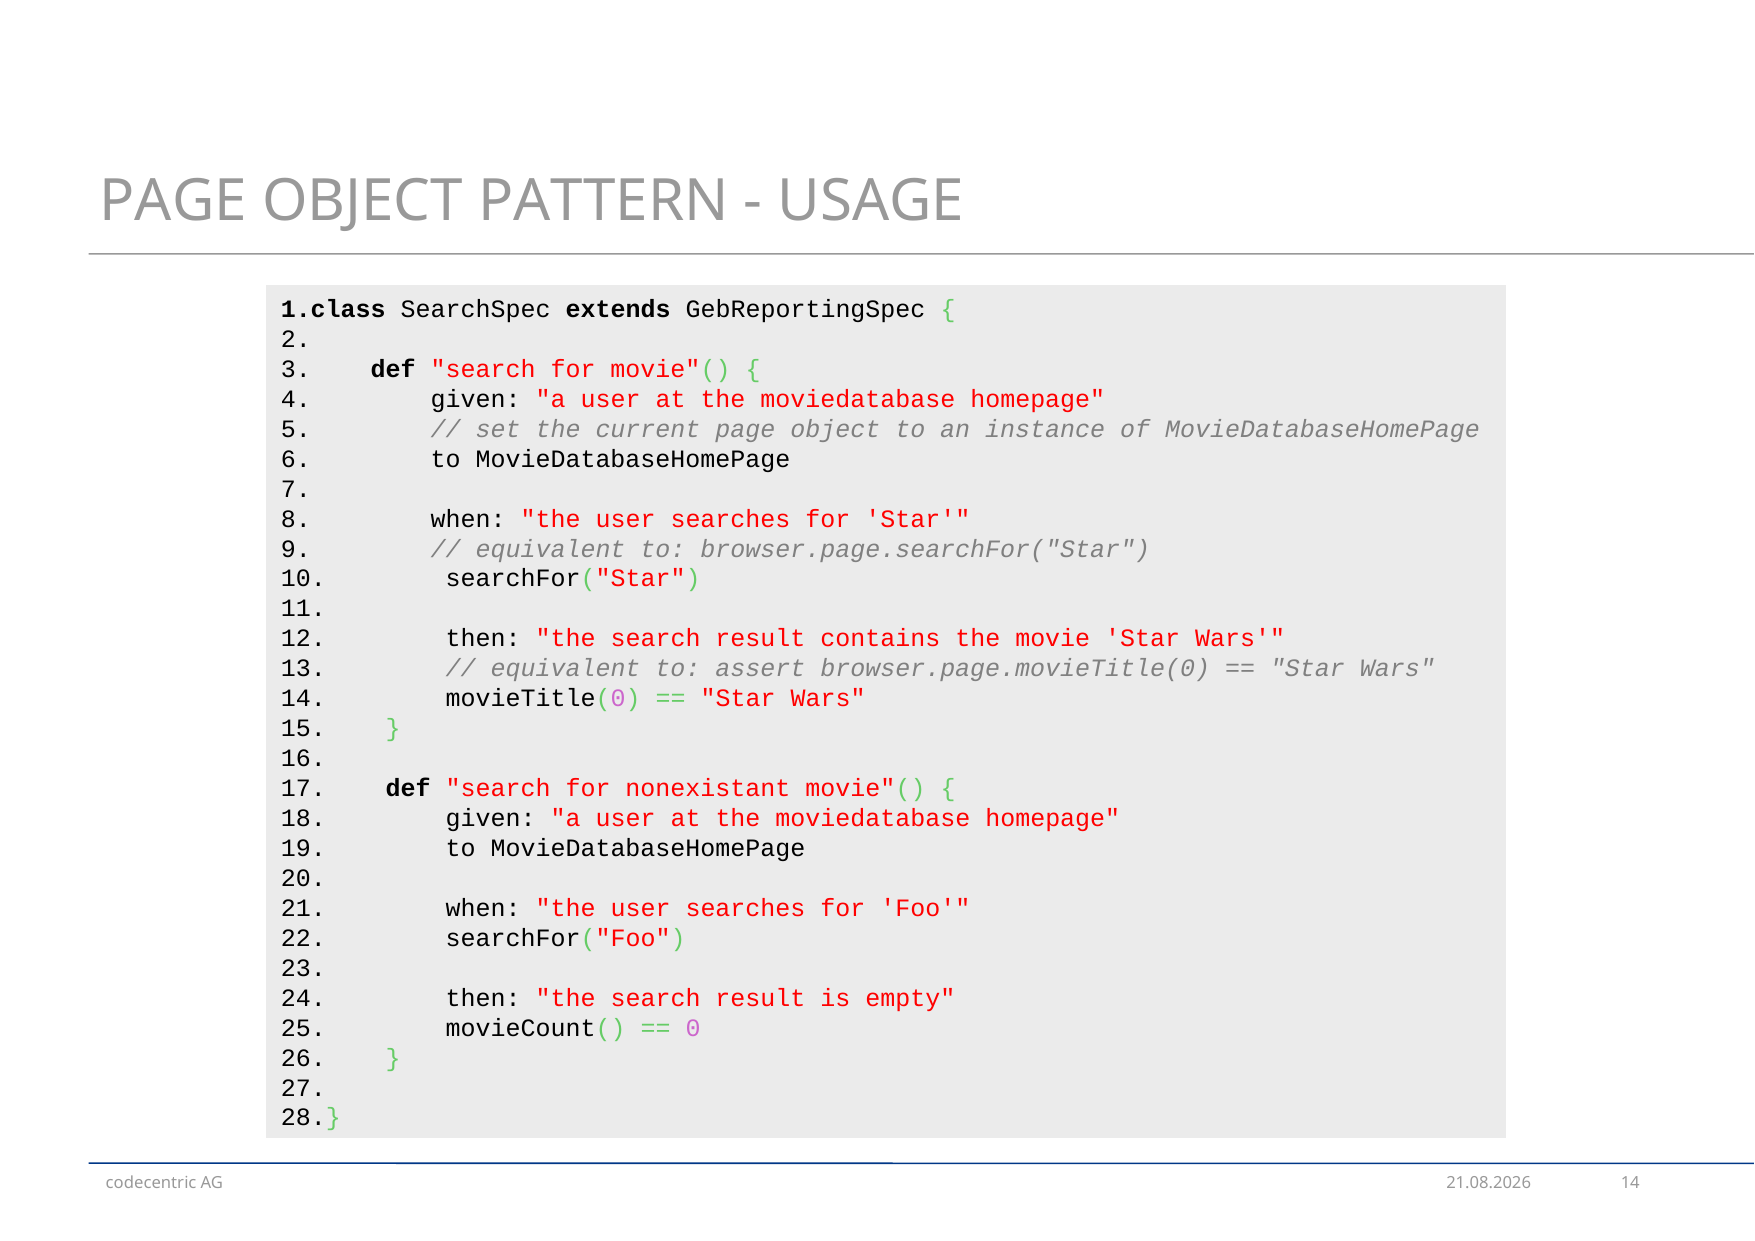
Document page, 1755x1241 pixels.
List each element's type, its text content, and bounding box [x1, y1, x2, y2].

text_box 23.02.2013 [1429, 1163, 1603, 1219]
text_box class SearchSpec extends GebReportingSpec { def "search for movie"() { given: "a user at the moviedatabase homepage" // set the current page object to an instance of MovieDatabaseHomePage to MovieDatabaseHomePage when: "the user searches for 'Star'" // equivalent to: browser.page.searchFor("Star") searchFor("Star") then: "the search result contains the movie 'Star Wars'" // equivalent to: assert browser.page.movieTitle(0) == "Star Wars" movieTitle(0) == "Star Wars" } def "search for nonexistant movie"() { given: "a user at the moviedatabase homepage" to MovieDatabaseHomePage when: "the user searches for 'Foo'" searchFor("Foo") then: "the search result is empty" movieCount() == 0 } 28.} [266, 285, 1506, 1138]
title Page Object Pattern - Usage [82, 153, 1695, 223]
text_box [1603, 1163, 1697, 1219]
